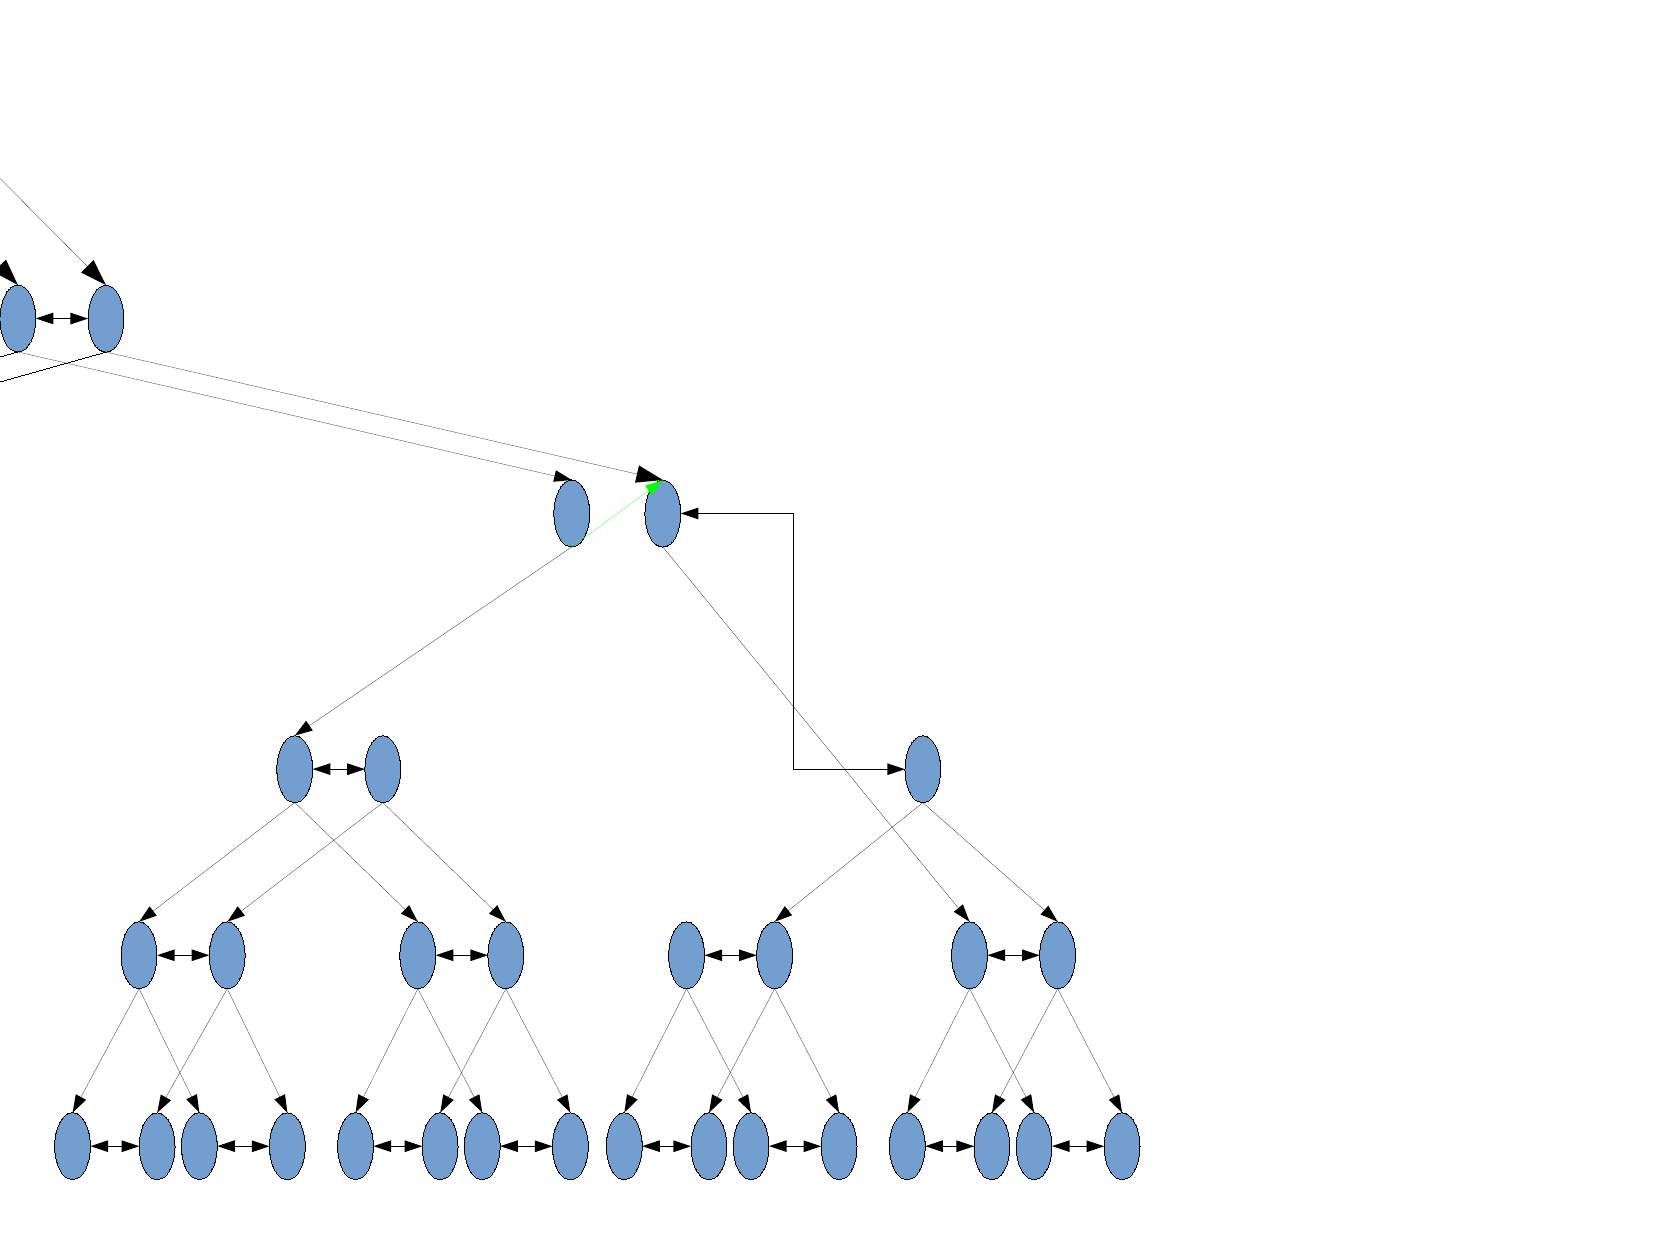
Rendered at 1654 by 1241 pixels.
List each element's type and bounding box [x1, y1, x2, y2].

text_box [733, 1112, 769, 1180]
text_box [139, 1112, 176, 1180]
text_box [487, 921, 524, 989]
text_box [422, 1112, 459, 1180]
text_box [464, 1112, 501, 1180]
text_box [756, 921, 793, 989]
text_box [668, 921, 705, 989]
text_box [974, 1112, 1010, 1180]
text_box [364, 735, 401, 803]
text_box [904, 735, 941, 803]
text_box [1039, 921, 1076, 989]
text_box [644, 480, 681, 547]
text_box [821, 1112, 858, 1180]
text_box [54, 1112, 91, 1180]
text_box [1104, 1112, 1141, 1180]
text_box [209, 921, 246, 989]
text_box [553, 479, 590, 547]
text_box [691, 1112, 727, 1180]
text_box [1016, 1112, 1052, 1180]
text_box [181, 1112, 218, 1180]
text_box [889, 1112, 926, 1180]
text_box [269, 1112, 306, 1180]
text_box [399, 921, 436, 989]
text_box [951, 921, 988, 989]
text_box [121, 921, 157, 989]
text_box [552, 1112, 589, 1180]
text_box [276, 735, 313, 803]
text_box [574, 539, 584, 547]
text_box [606, 1112, 643, 1180]
text_box [337, 1112, 374, 1180]
text_box [88, 285, 124, 352]
text_box [0, 284, 36, 352]
